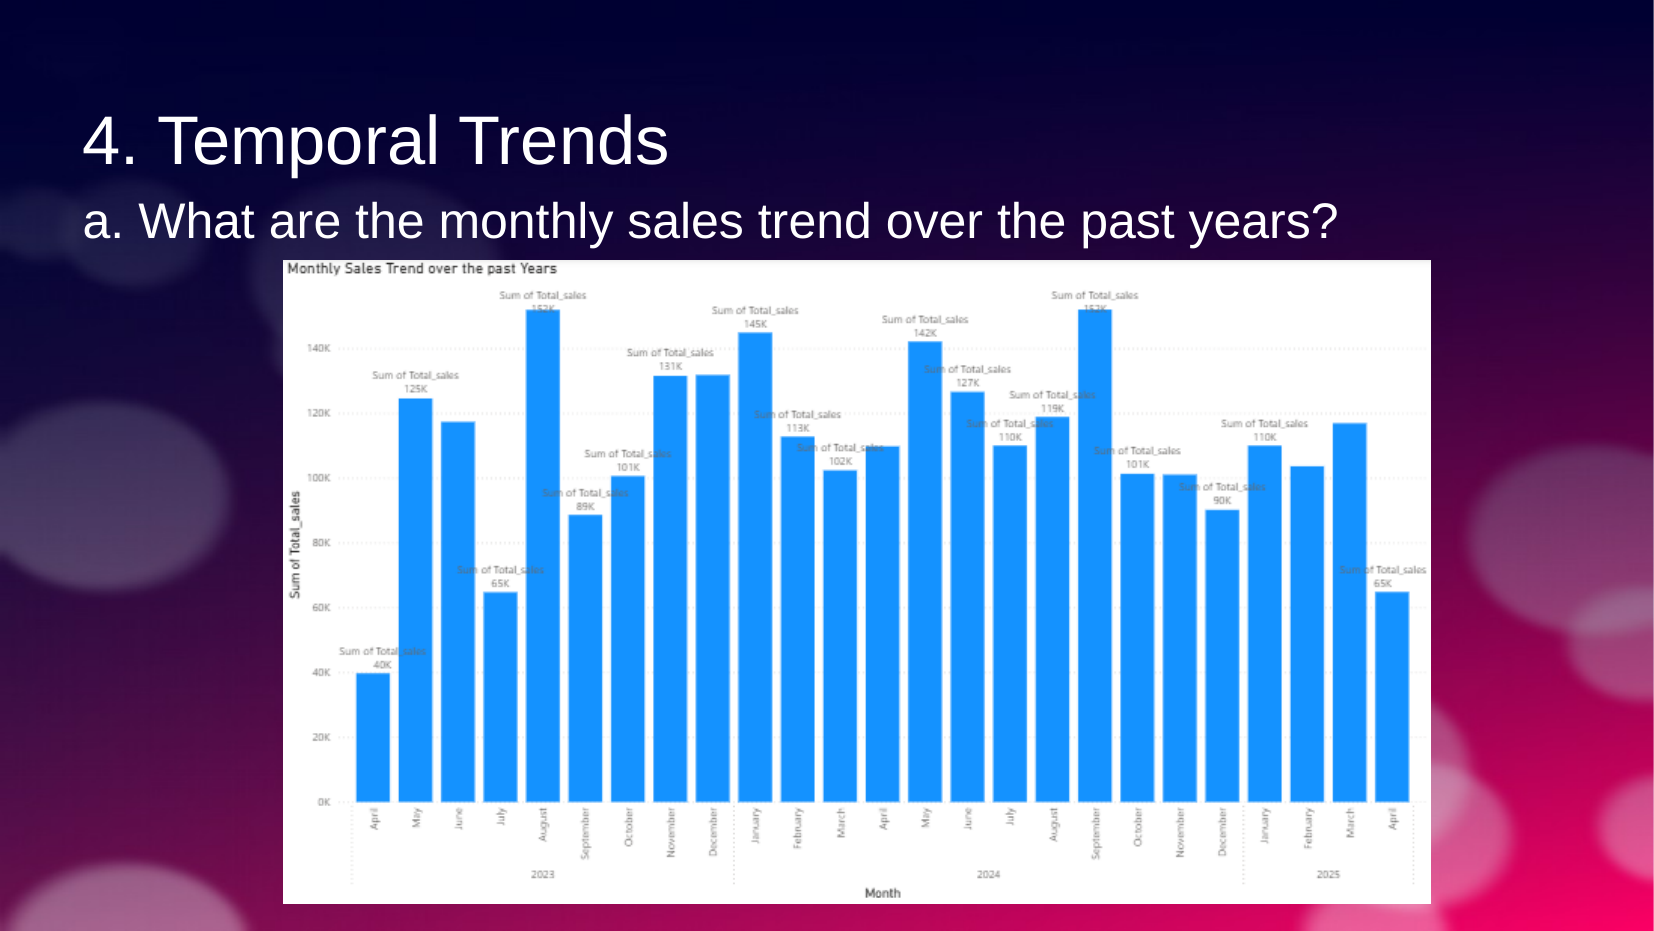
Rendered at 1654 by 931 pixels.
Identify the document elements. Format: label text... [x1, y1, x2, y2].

list a. What are the monthly sales trend over the past years? [82, 188, 1571, 901]
title 4. Temporal Trends [82, 59, 1571, 188]
picture [283, 260, 1431, 904]
